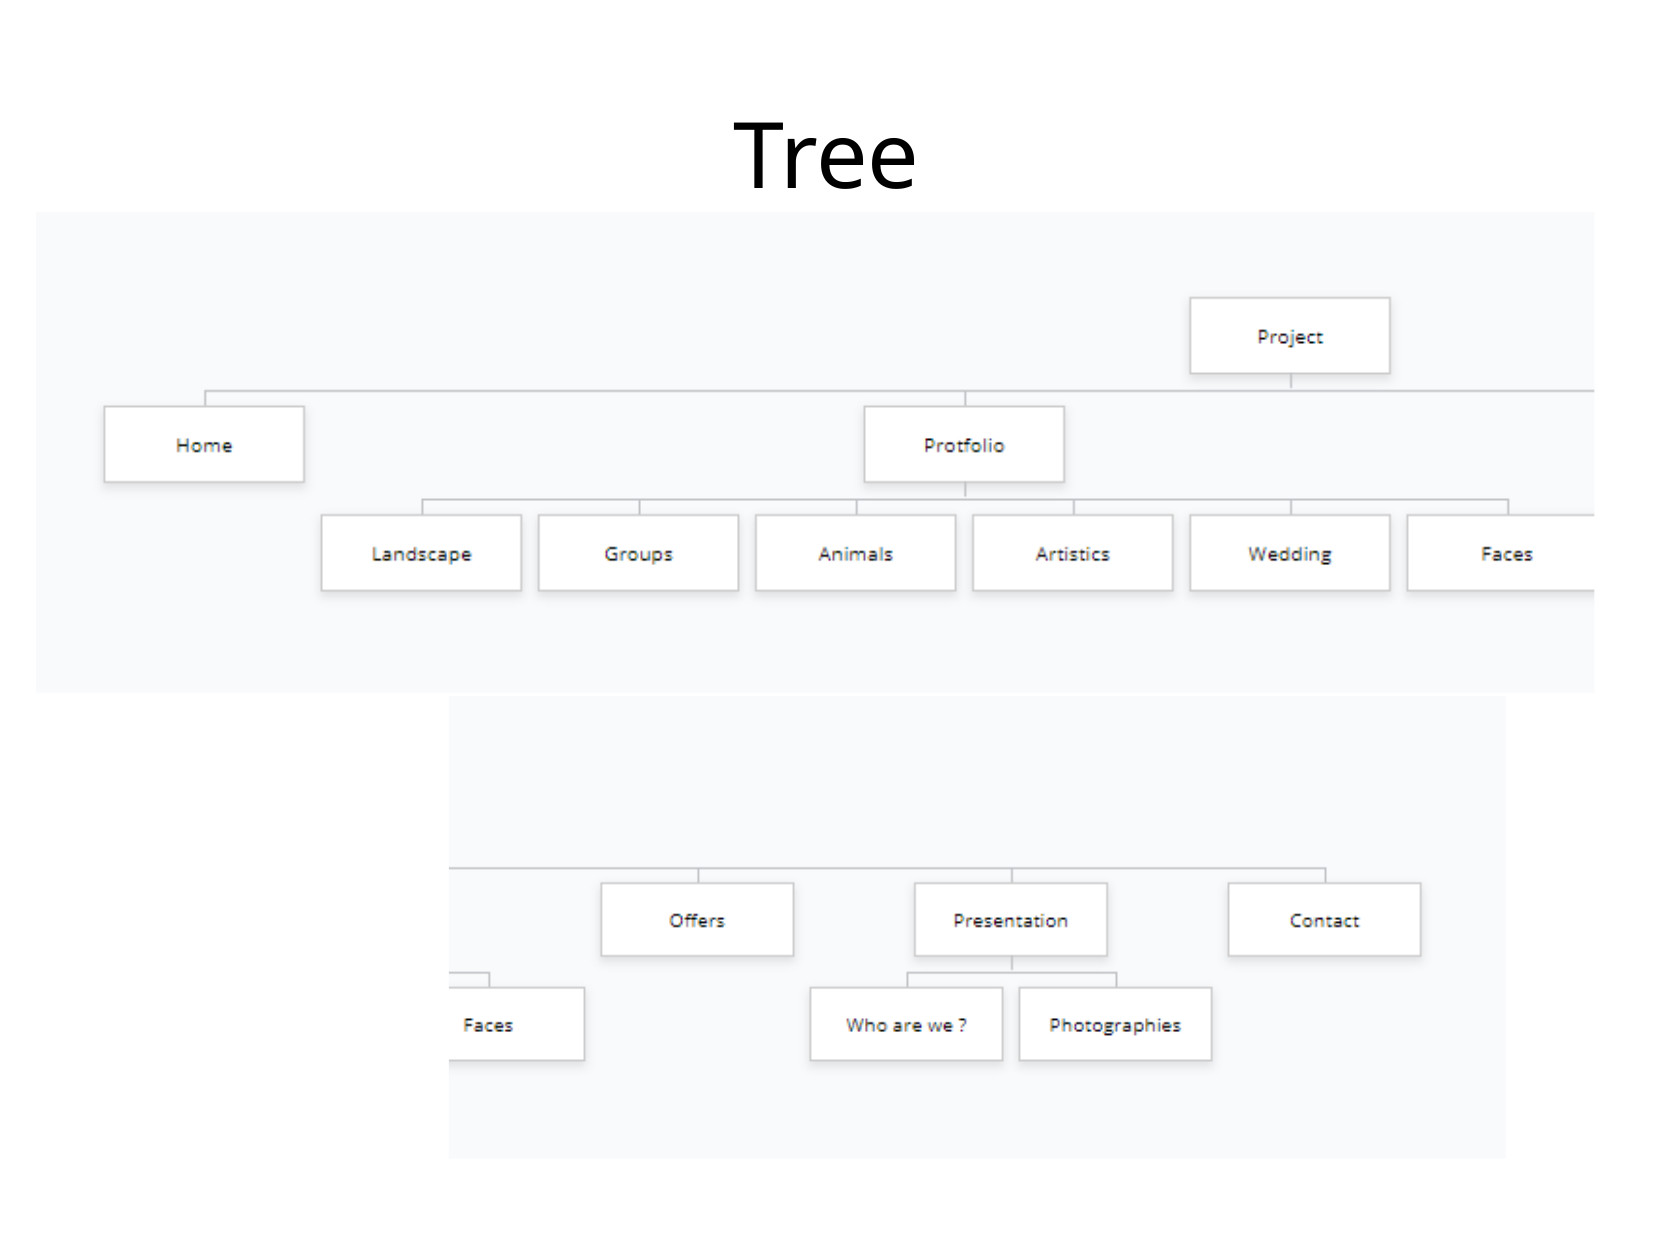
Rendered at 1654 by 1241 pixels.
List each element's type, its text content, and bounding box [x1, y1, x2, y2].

picture [36, 212, 1607, 1209]
title Tree [82, 49, 1571, 212]
